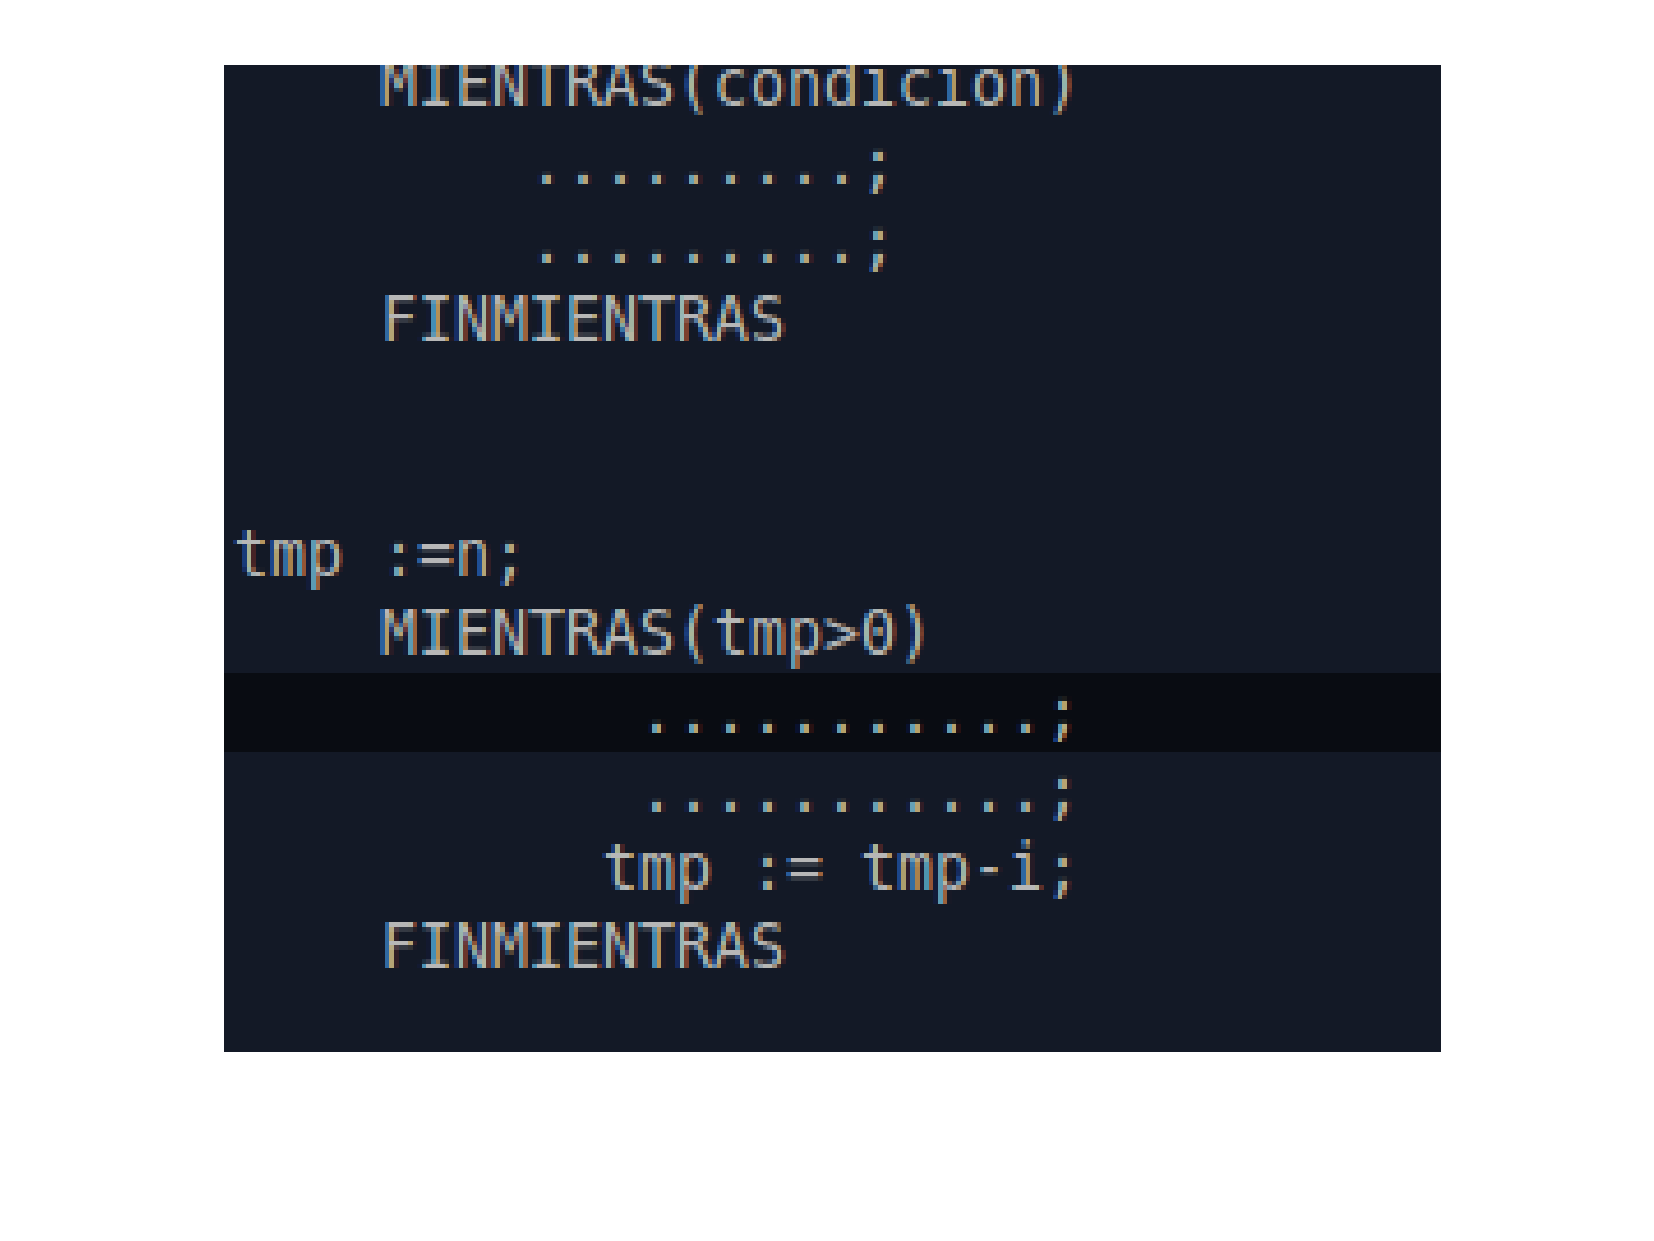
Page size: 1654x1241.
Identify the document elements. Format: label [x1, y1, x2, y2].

picture [224, 65, 1441, 1052]
